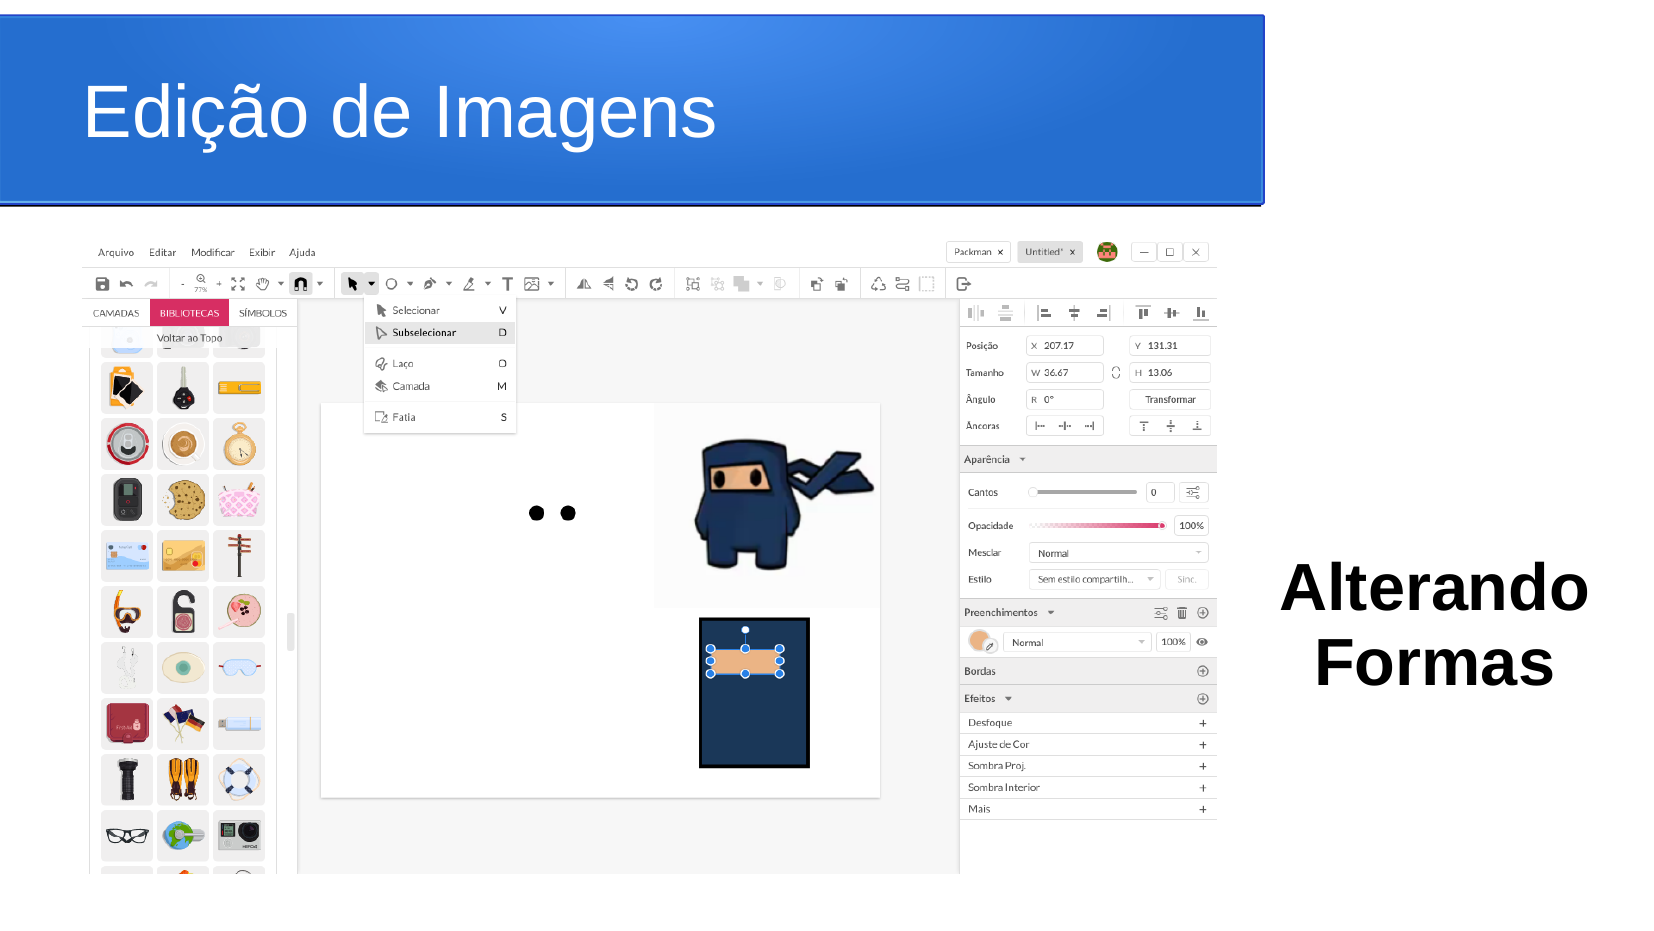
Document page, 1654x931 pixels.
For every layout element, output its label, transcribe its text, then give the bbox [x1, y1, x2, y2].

subtitle Alterando Formas [1217, 513, 1654, 737]
title Edição de Imagens [82, 35, 1235, 189]
picture [82, 236, 1217, 875]
